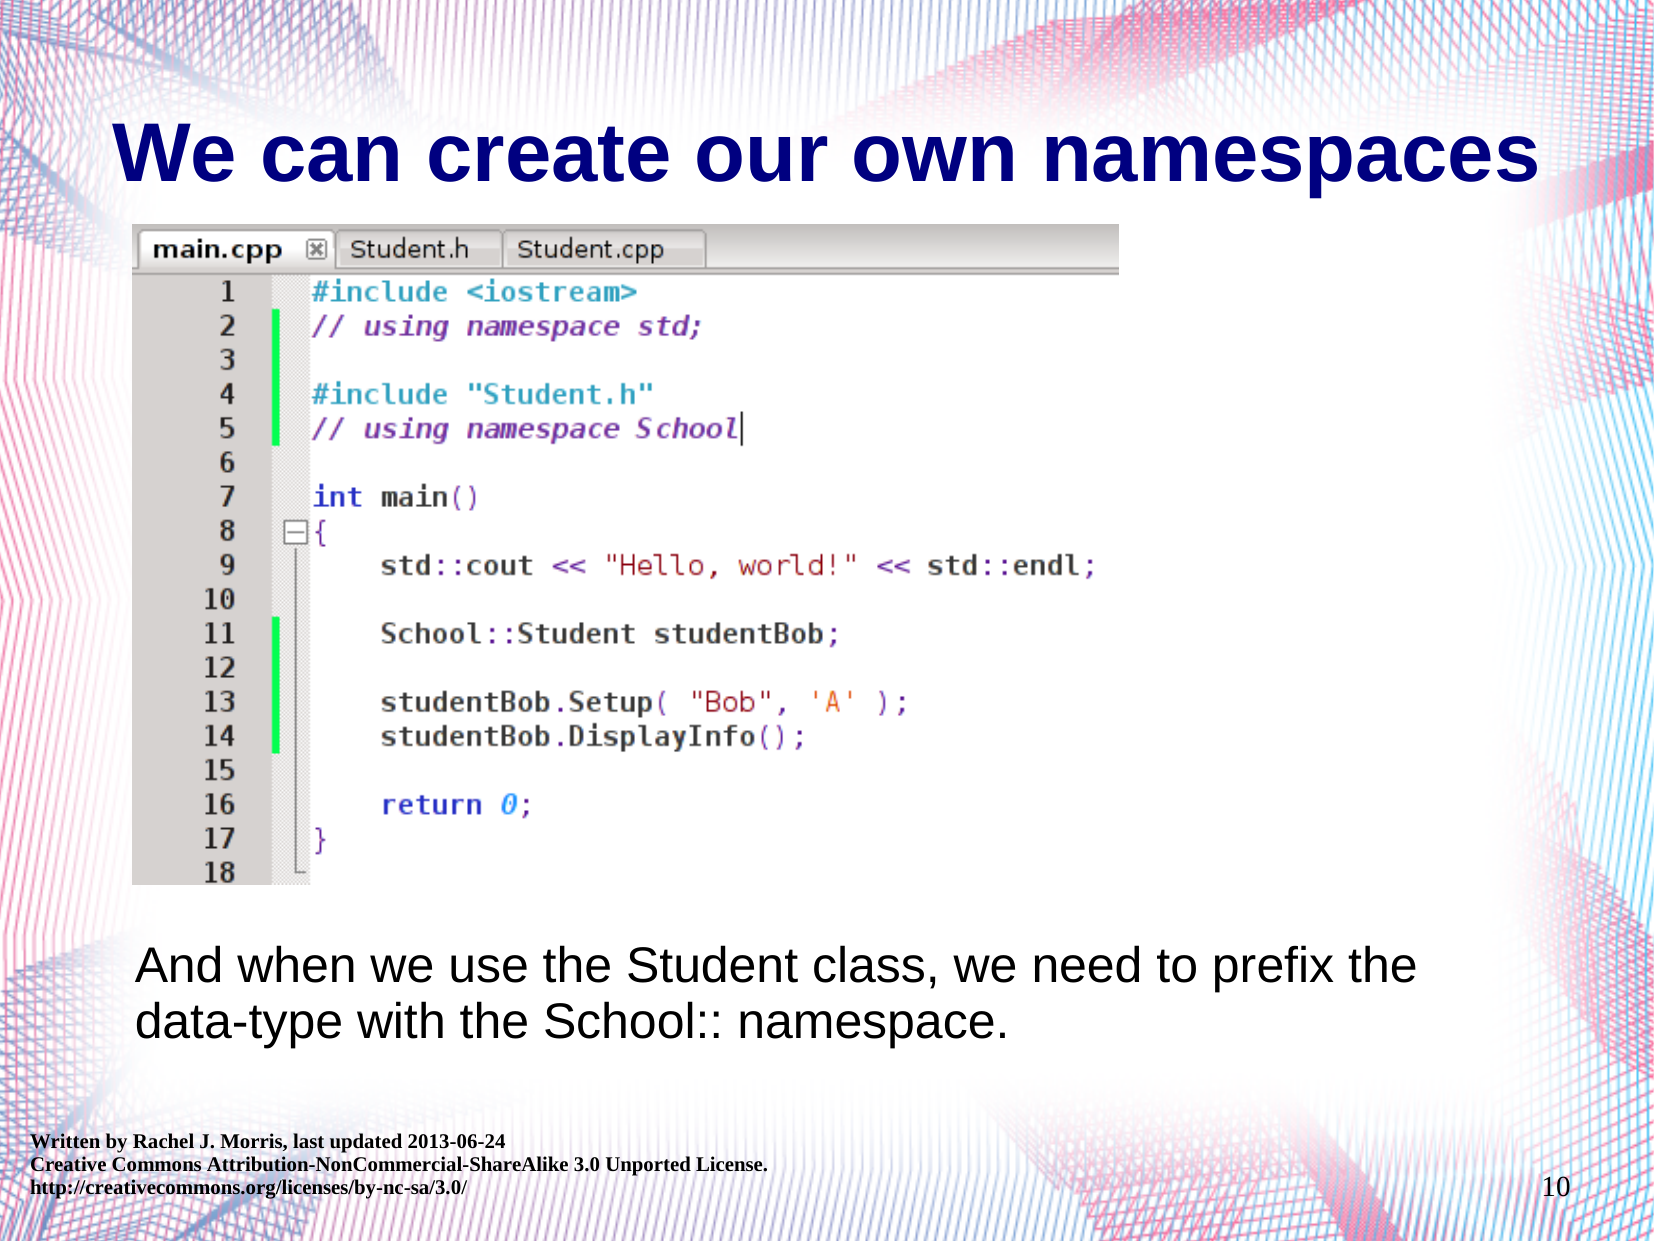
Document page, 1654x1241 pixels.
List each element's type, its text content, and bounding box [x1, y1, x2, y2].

picture [0, 0, 1654, 1241]
text_box And when we use the Student class, we need to prefix the data-type with the School:: namespace. [120, 930, 1456, 1057]
title We can create our own namespaces [82, 49, 1571, 257]
